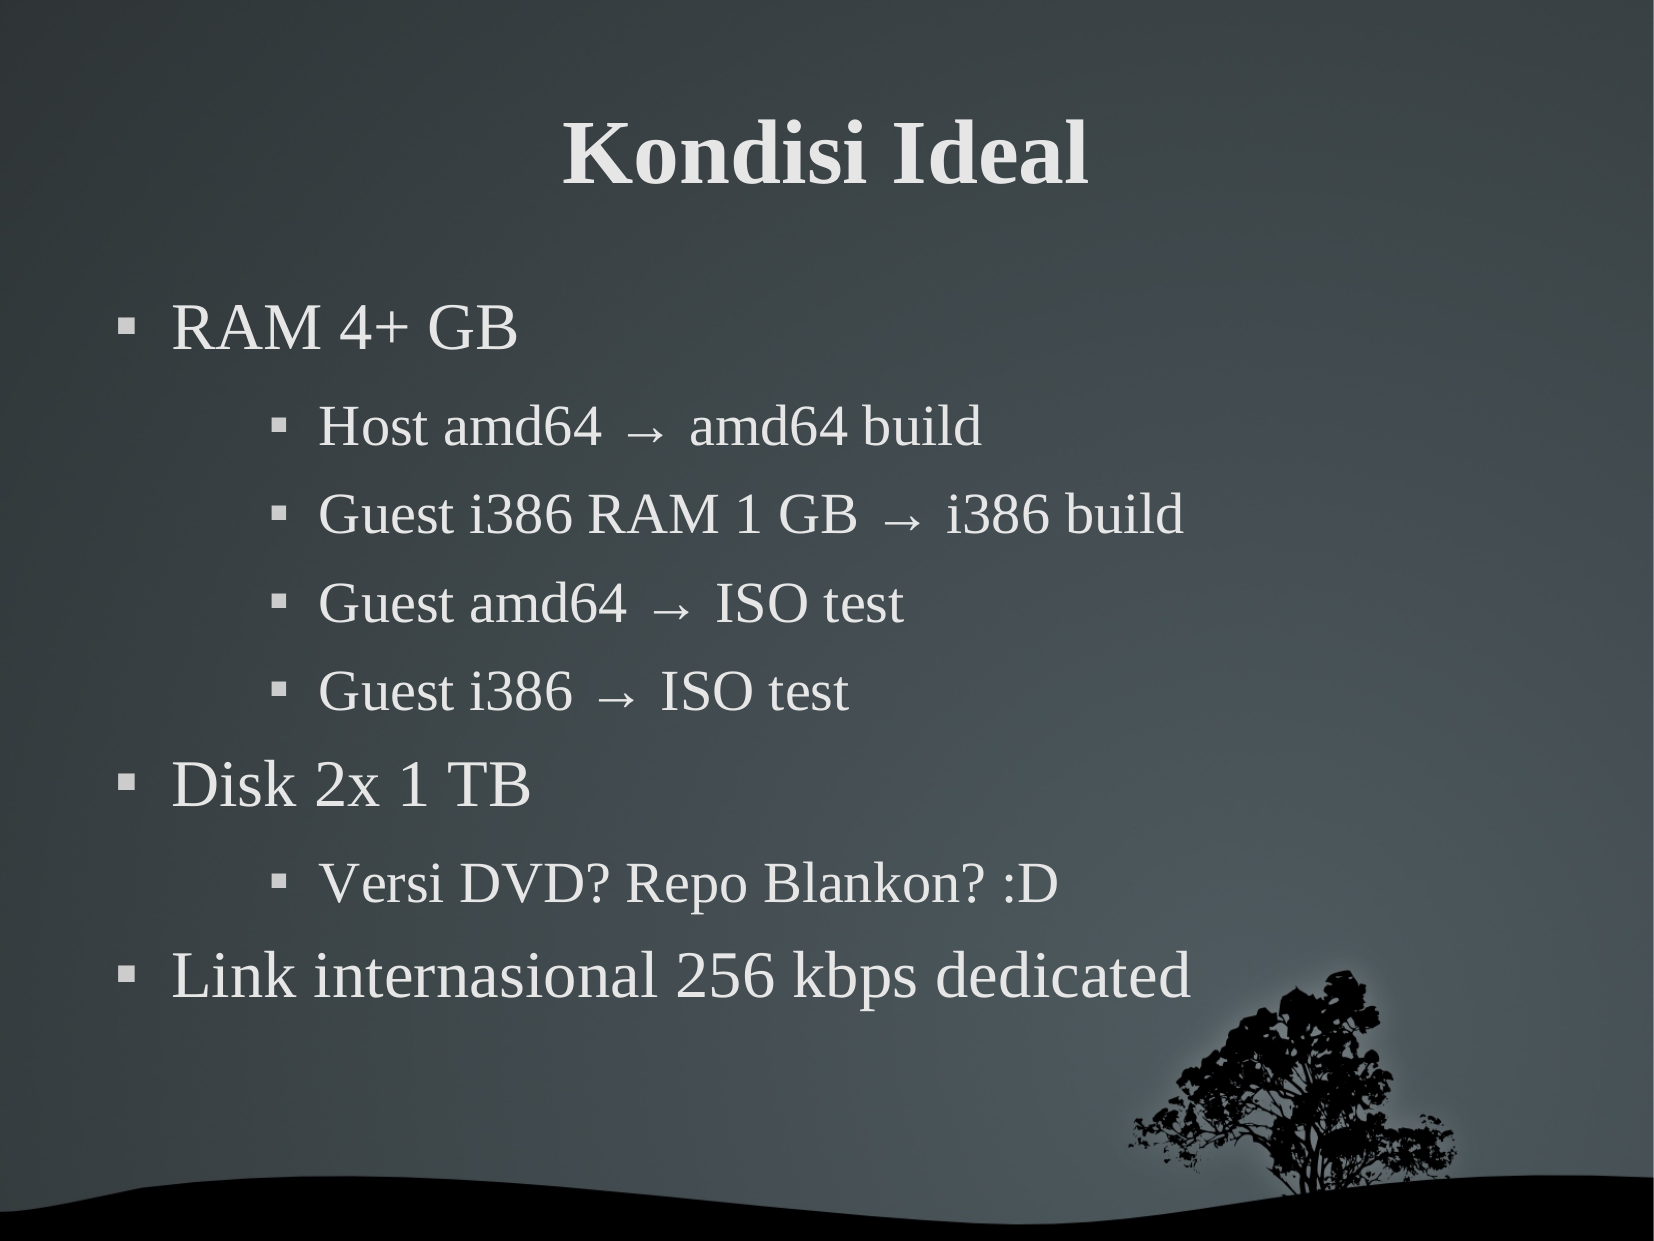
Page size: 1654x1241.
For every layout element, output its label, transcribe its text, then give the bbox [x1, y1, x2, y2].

title Kondisi Ideal [82, 56, 1571, 250]
picture [0, 0, 1654, 1241]
list RAM 4+ GB Host amd64 → amd64 build Guest i386 RAM 1 GB → i386 build Guest amd64 → ISO test Guest i386 → ISO test Disk 2x 1 TB Versi DVD? Repo Blankon? :D Link internasional 256 kbps dedicated [82, 290, 1571, 1094]
